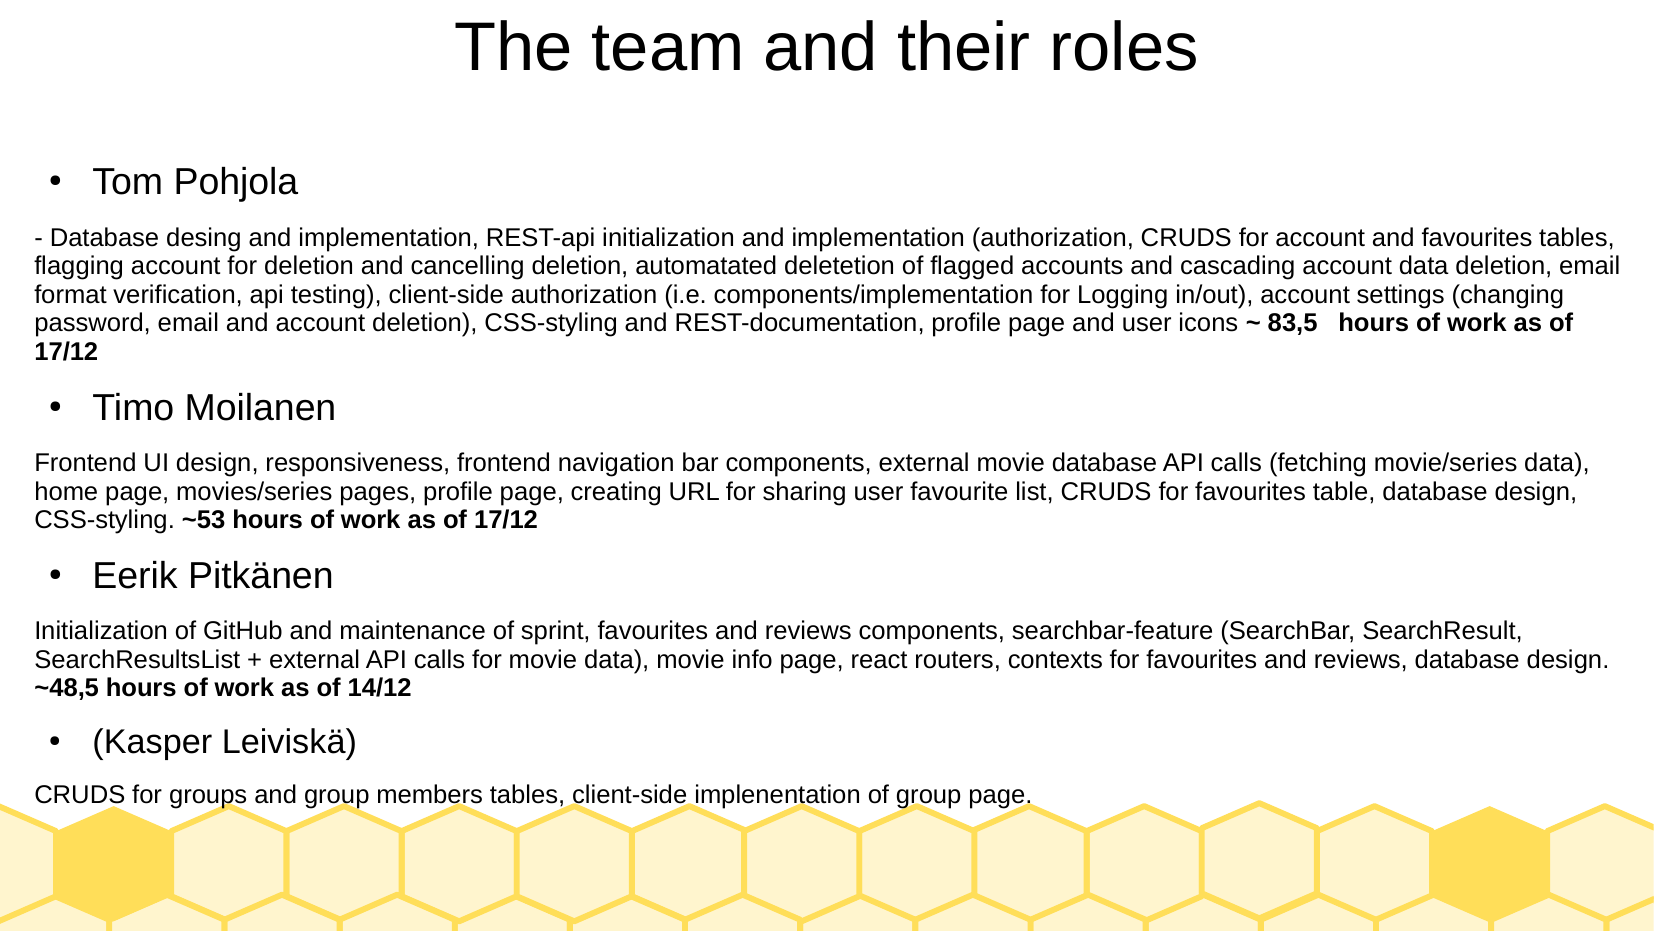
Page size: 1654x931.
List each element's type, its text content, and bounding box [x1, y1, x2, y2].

title The team and their roles [88, 8, 1565, 86]
list Tom Pohjola - Database desing and implementation, REST-api initialization and implementation (authorization, CRUDS for account and favourites tables, flagging account for deletion and cancelling deletion, automatated deletetion of flagged accounts and cascading account data deletion, email format verification, api testing), client-side authorization (i.e. components/implementation for Logging in/out), account settings (changing password, email and account deletion), CSS-styling and REST-documentation, profile page and user icons ~ 83,5 hours of work as of 17/12 Timo Moilanen Frontend UI design, responsiveness, frontend navigation bar components, external movie database API calls (fetching movie/series data), home page, movies/series pages, profile page, creating URL for sharing user favourite list, CRUDS for favourites table, database design, CSS-styling. ~53 hours of work as of 17/12 Eerik Pitkänen Initialization of GitHub and maintenance of sprint, favourites and reviews components, searchbar-feature (SearchBar, SearchResult, SearchResultsList + external API calls for movie data), movie info page, react routers, contexts for favourites and reviews, database design. ~48,5 hours of work as of 14/12 (Kasper Leiviskä) CRUDS for groups and group members tables, client-side implenentation of group page. [34, 100, 1628, 921]
